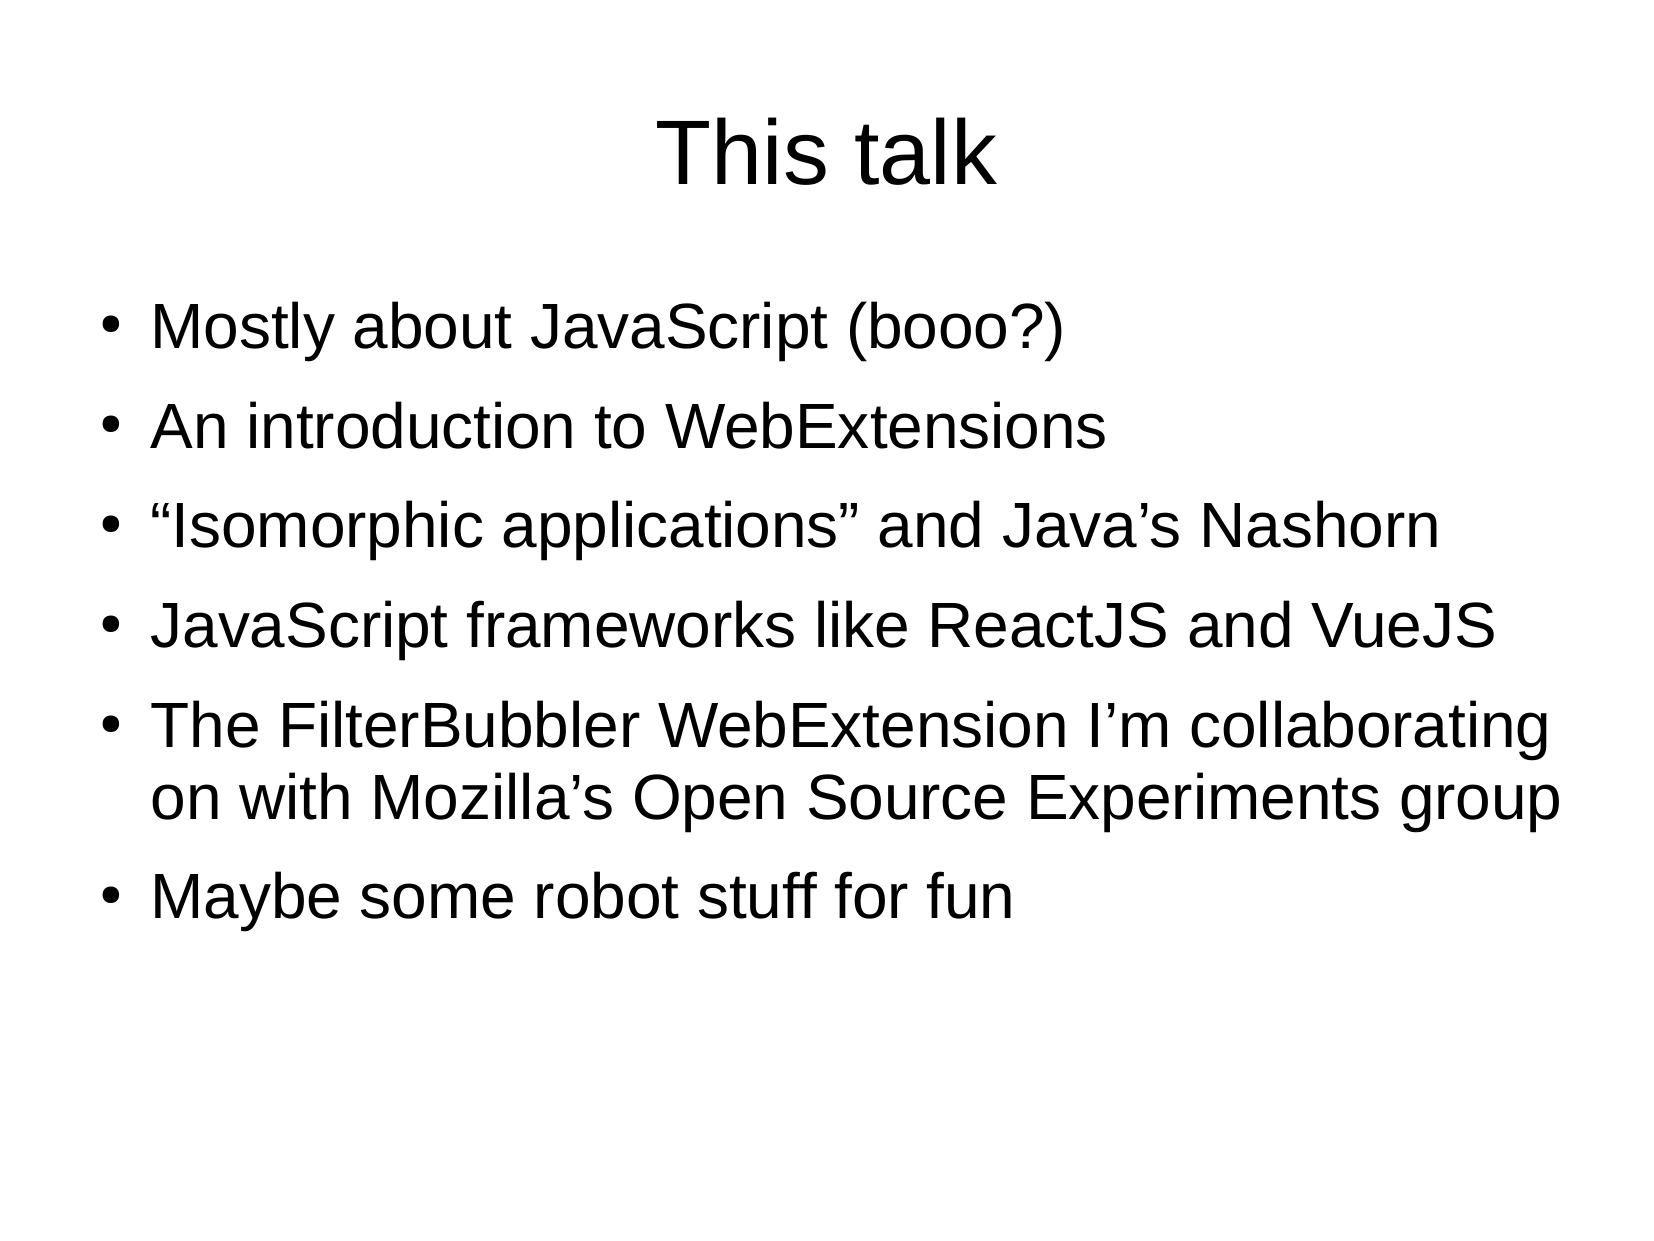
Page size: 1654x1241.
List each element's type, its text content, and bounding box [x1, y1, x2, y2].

title This talk [82, 49, 1571, 257]
list Mostly about JavaScript (booo?) An introduction to WebExtensions “Isomorphic applications” and Java’s Nashorn JavaScript frameworks like ReactJS and VueJS The FilterBubbler WebExtension I’m collaborating on with Mozilla’s Open Source Experiments group Maybe some robot stuff for fun [82, 290, 1571, 1010]
